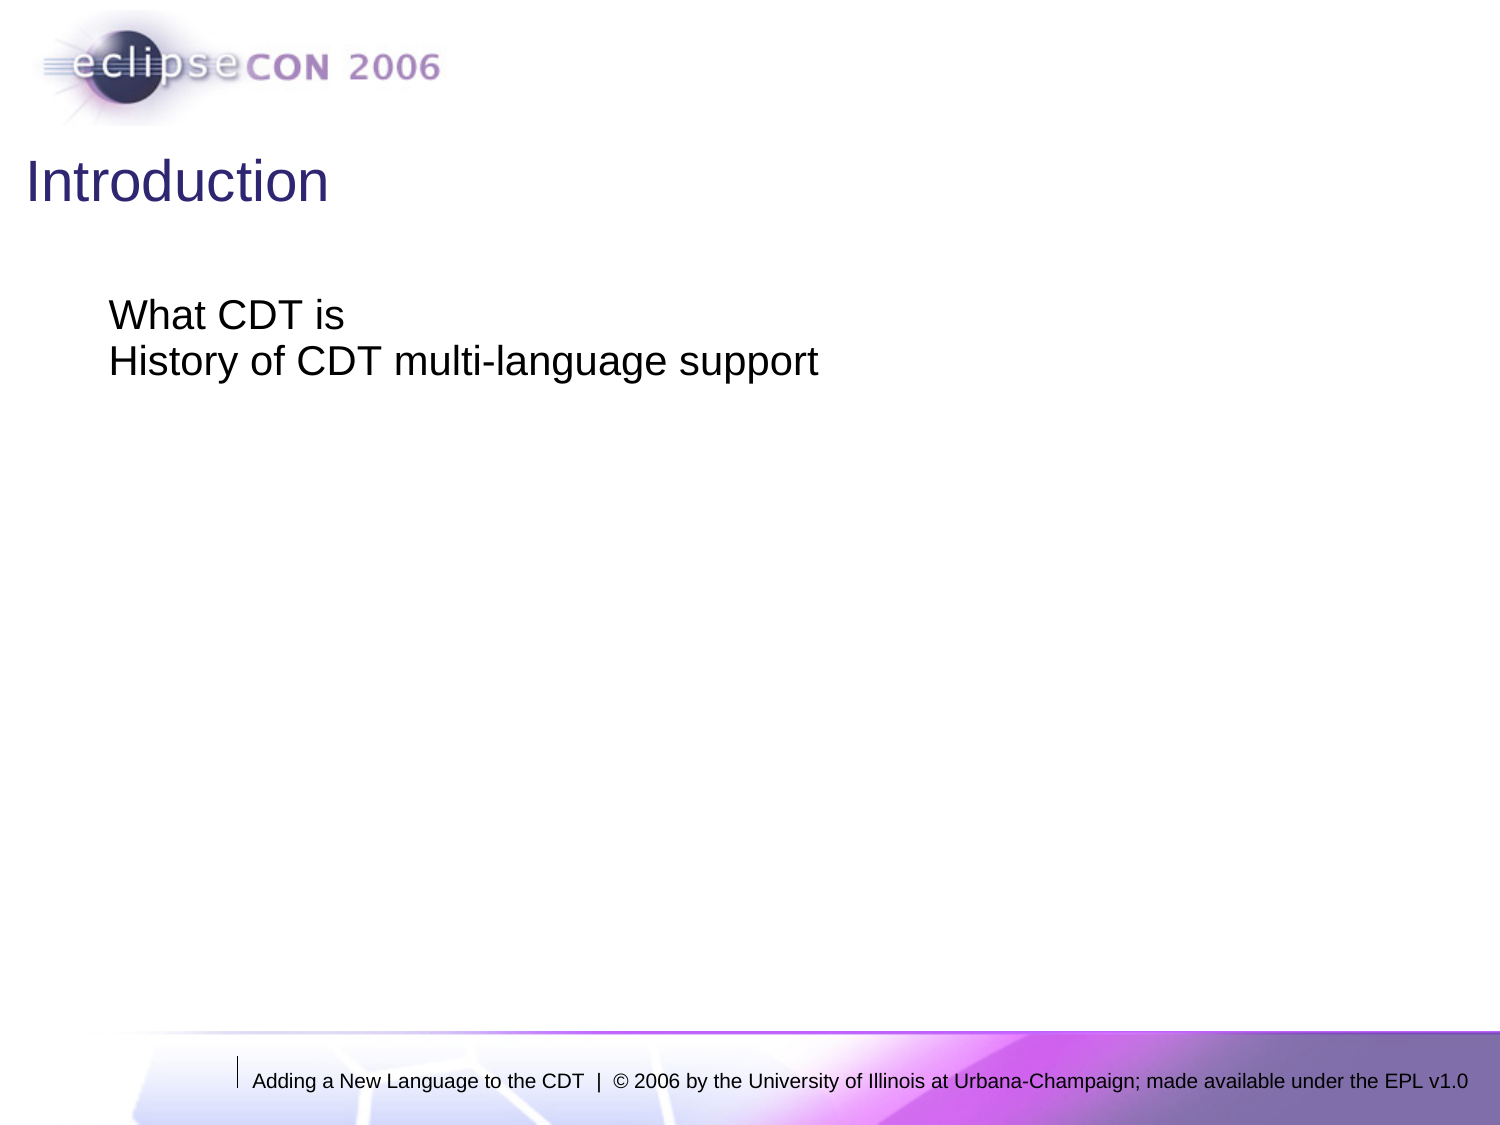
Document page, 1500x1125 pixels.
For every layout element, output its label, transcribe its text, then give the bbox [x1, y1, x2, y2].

title Introduction [25, 142, 1378, 225]
list What CDT is History of CDT multi-language support [108, 291, 1378, 932]
picture [31, 10, 1040, 126]
picture [0, 1031, 1500, 1125]
